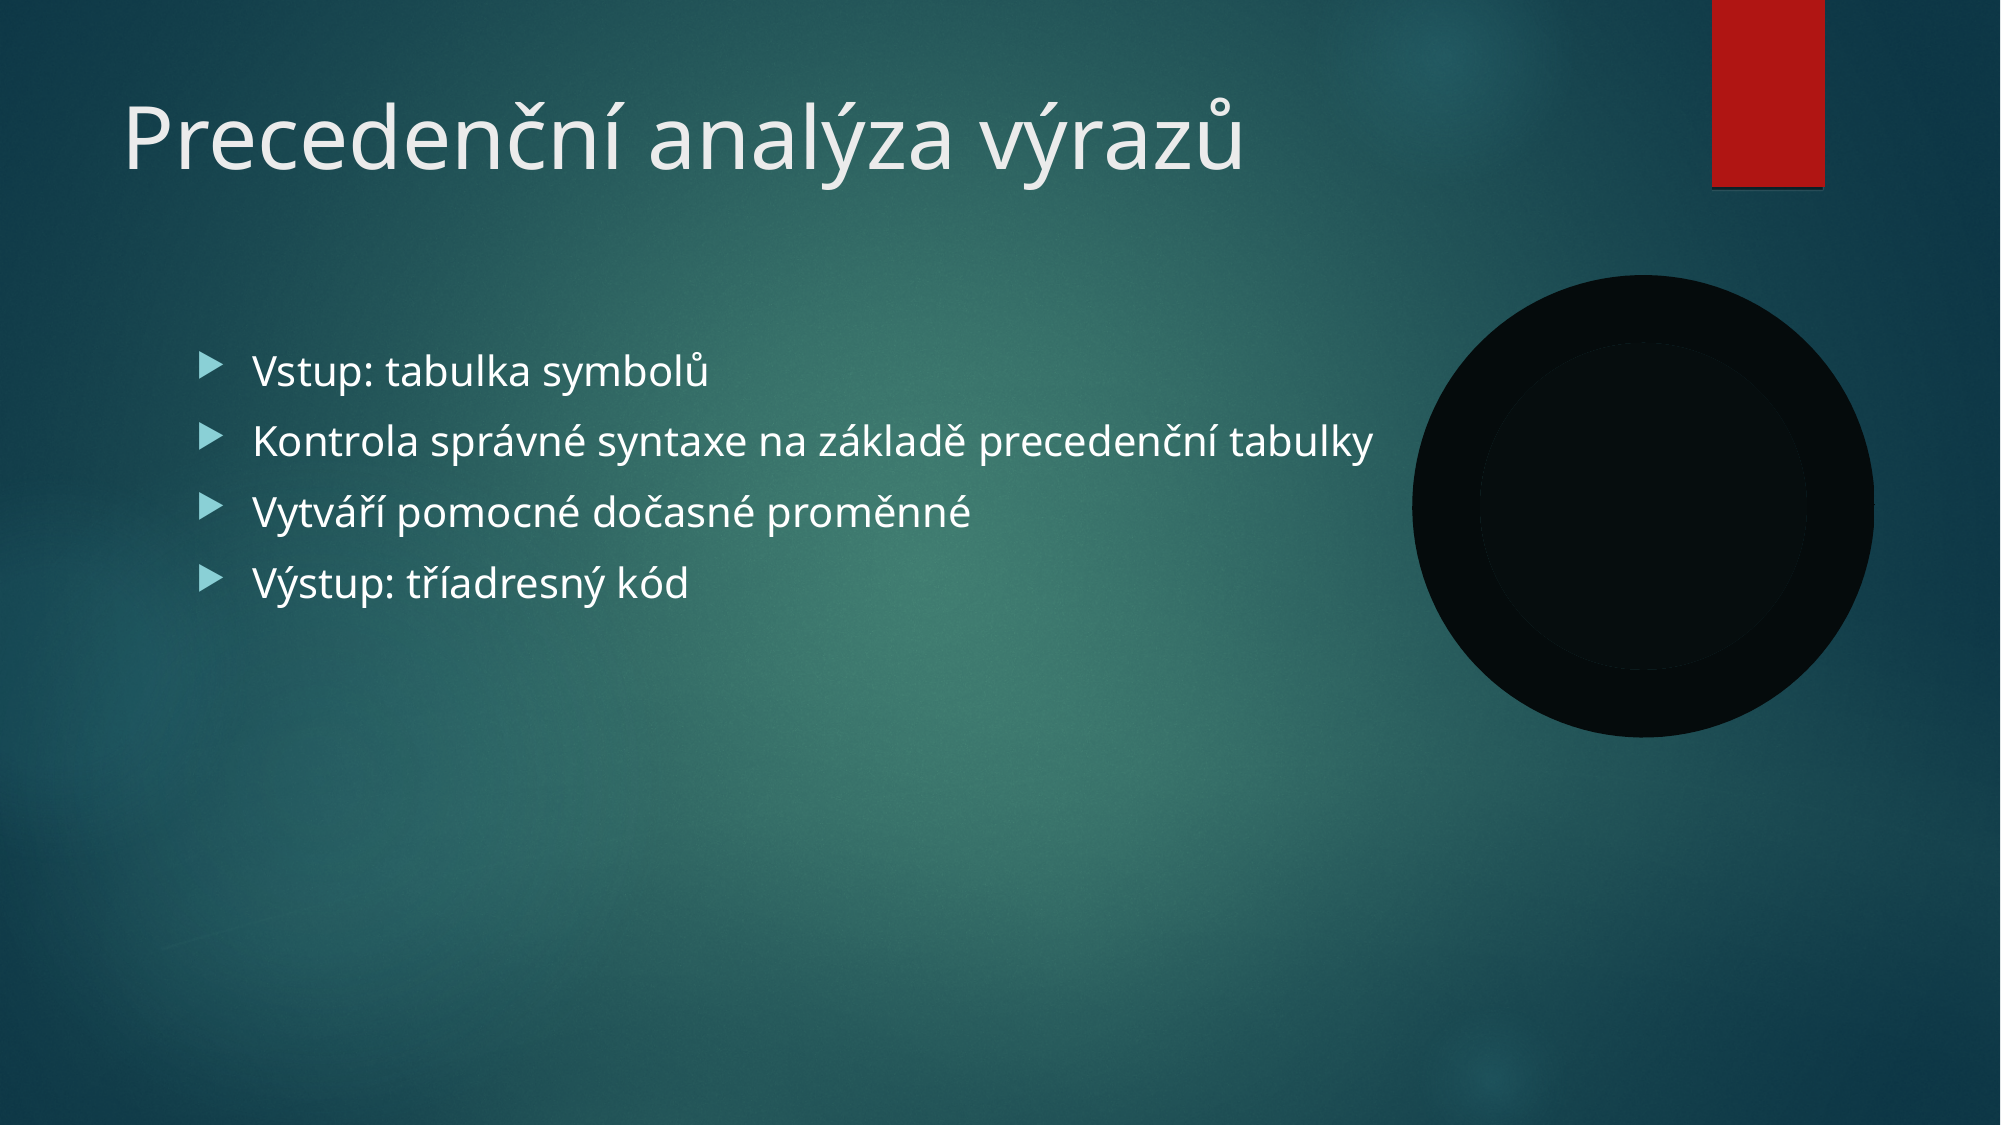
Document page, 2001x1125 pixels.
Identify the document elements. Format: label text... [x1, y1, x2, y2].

title Precedenční analýza výrazů [106, 74, 1649, 305]
list Vstup: tabulka symbolů Kontrola správné syntaxe na základě precedenční tabulky Vytváří pomocné dočasné proměnné Výstup: tříadresný kód [181, 336, 1649, 1026]
